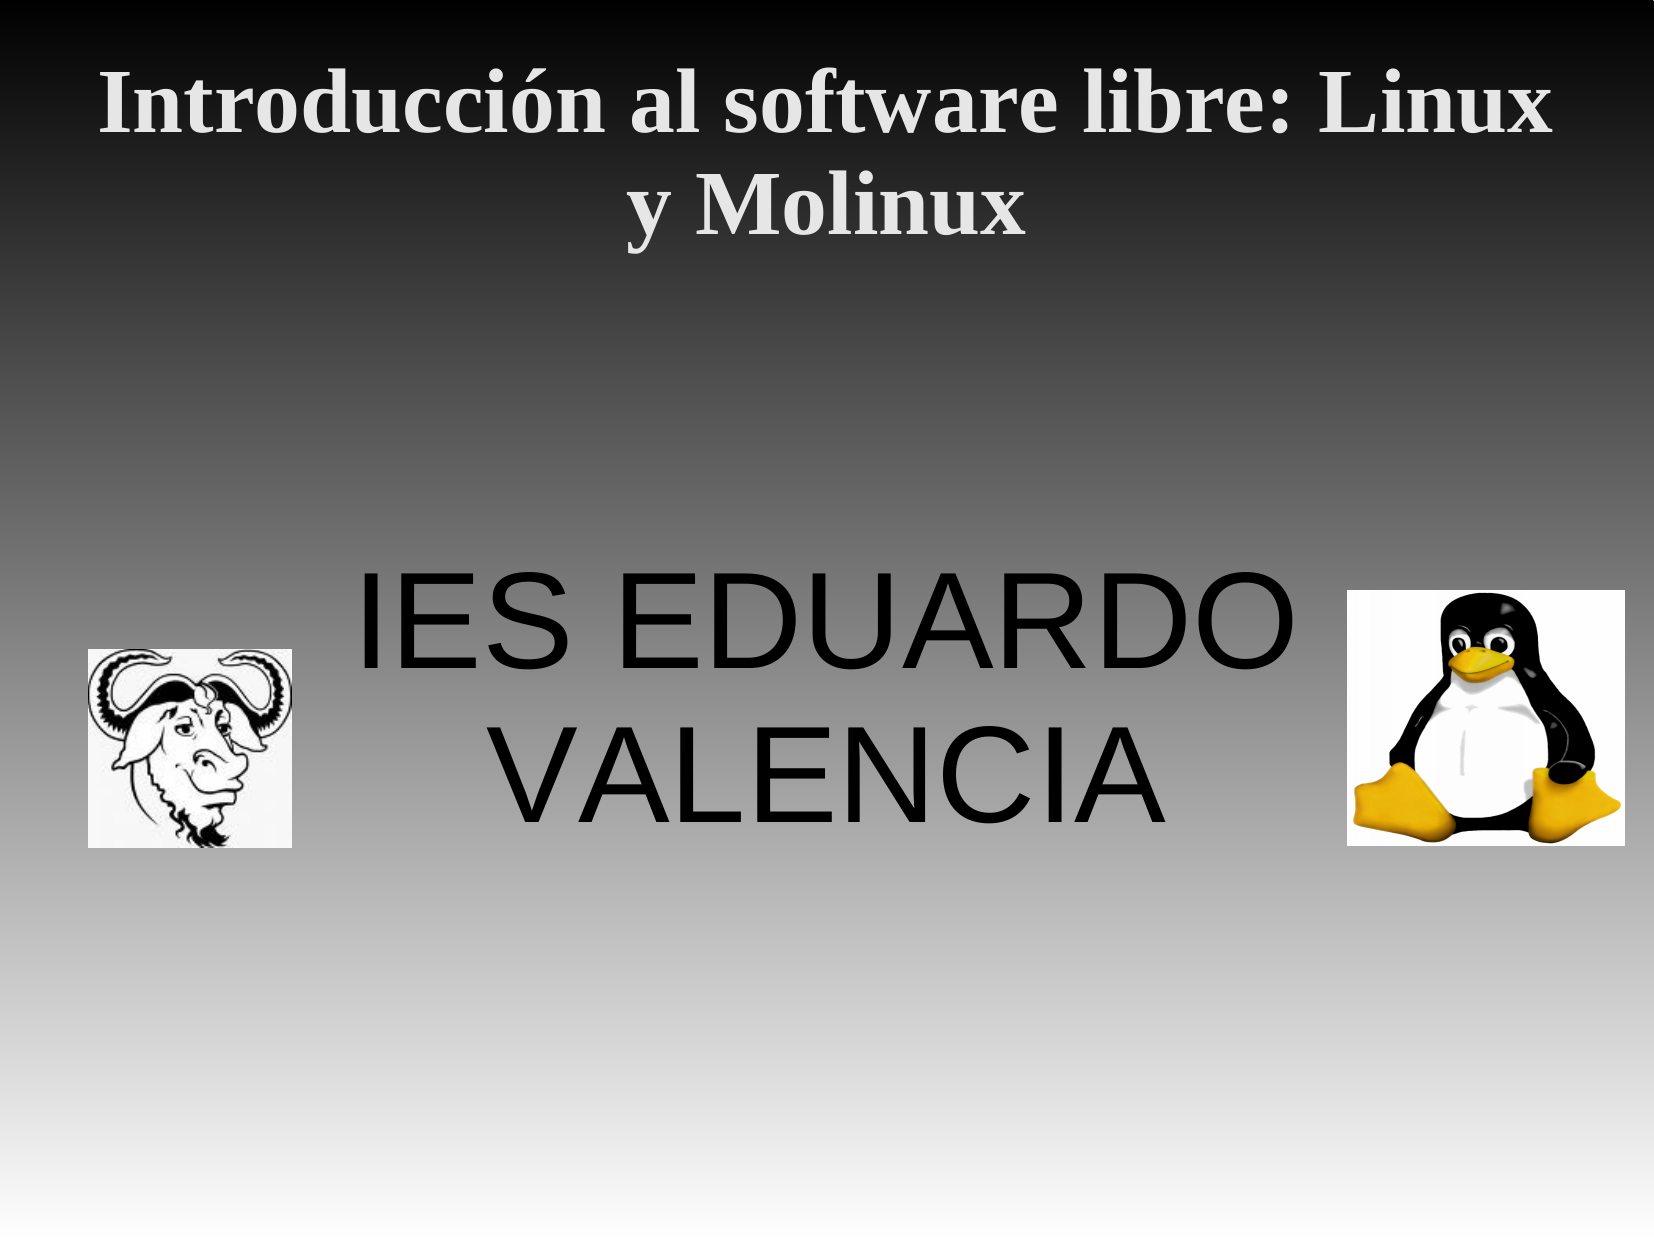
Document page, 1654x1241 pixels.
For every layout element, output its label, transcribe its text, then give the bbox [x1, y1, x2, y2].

title Introducción al software libre: Linux y Molinux [82, 33, 1571, 273]
picture [88, 649, 292, 848]
picture [1347, 590, 1625, 846]
subtitle IES EDUARDO VALENCIA [82, 297, 1571, 1102]
